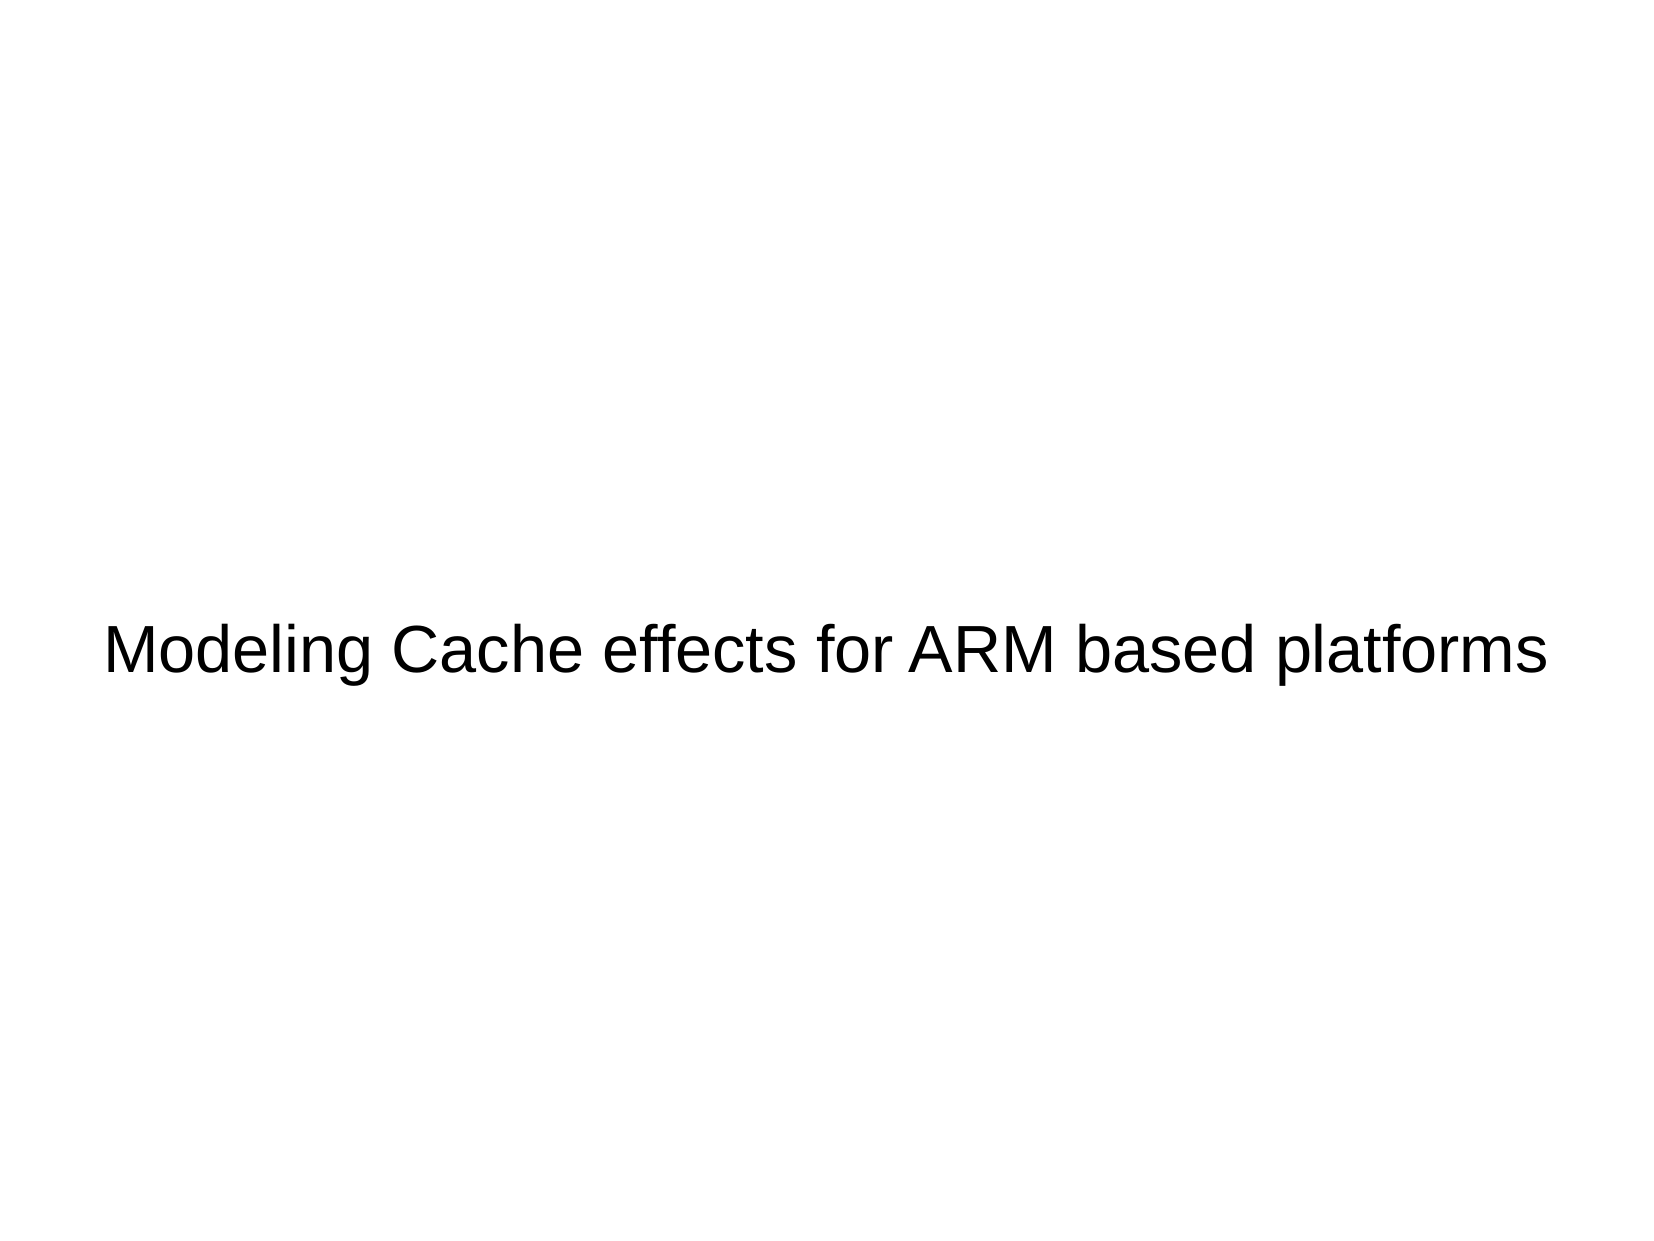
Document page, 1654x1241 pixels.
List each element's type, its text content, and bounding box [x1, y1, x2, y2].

subtitle Modeling Cache effects for ARM based platforms [82, 290, 1571, 1010]
